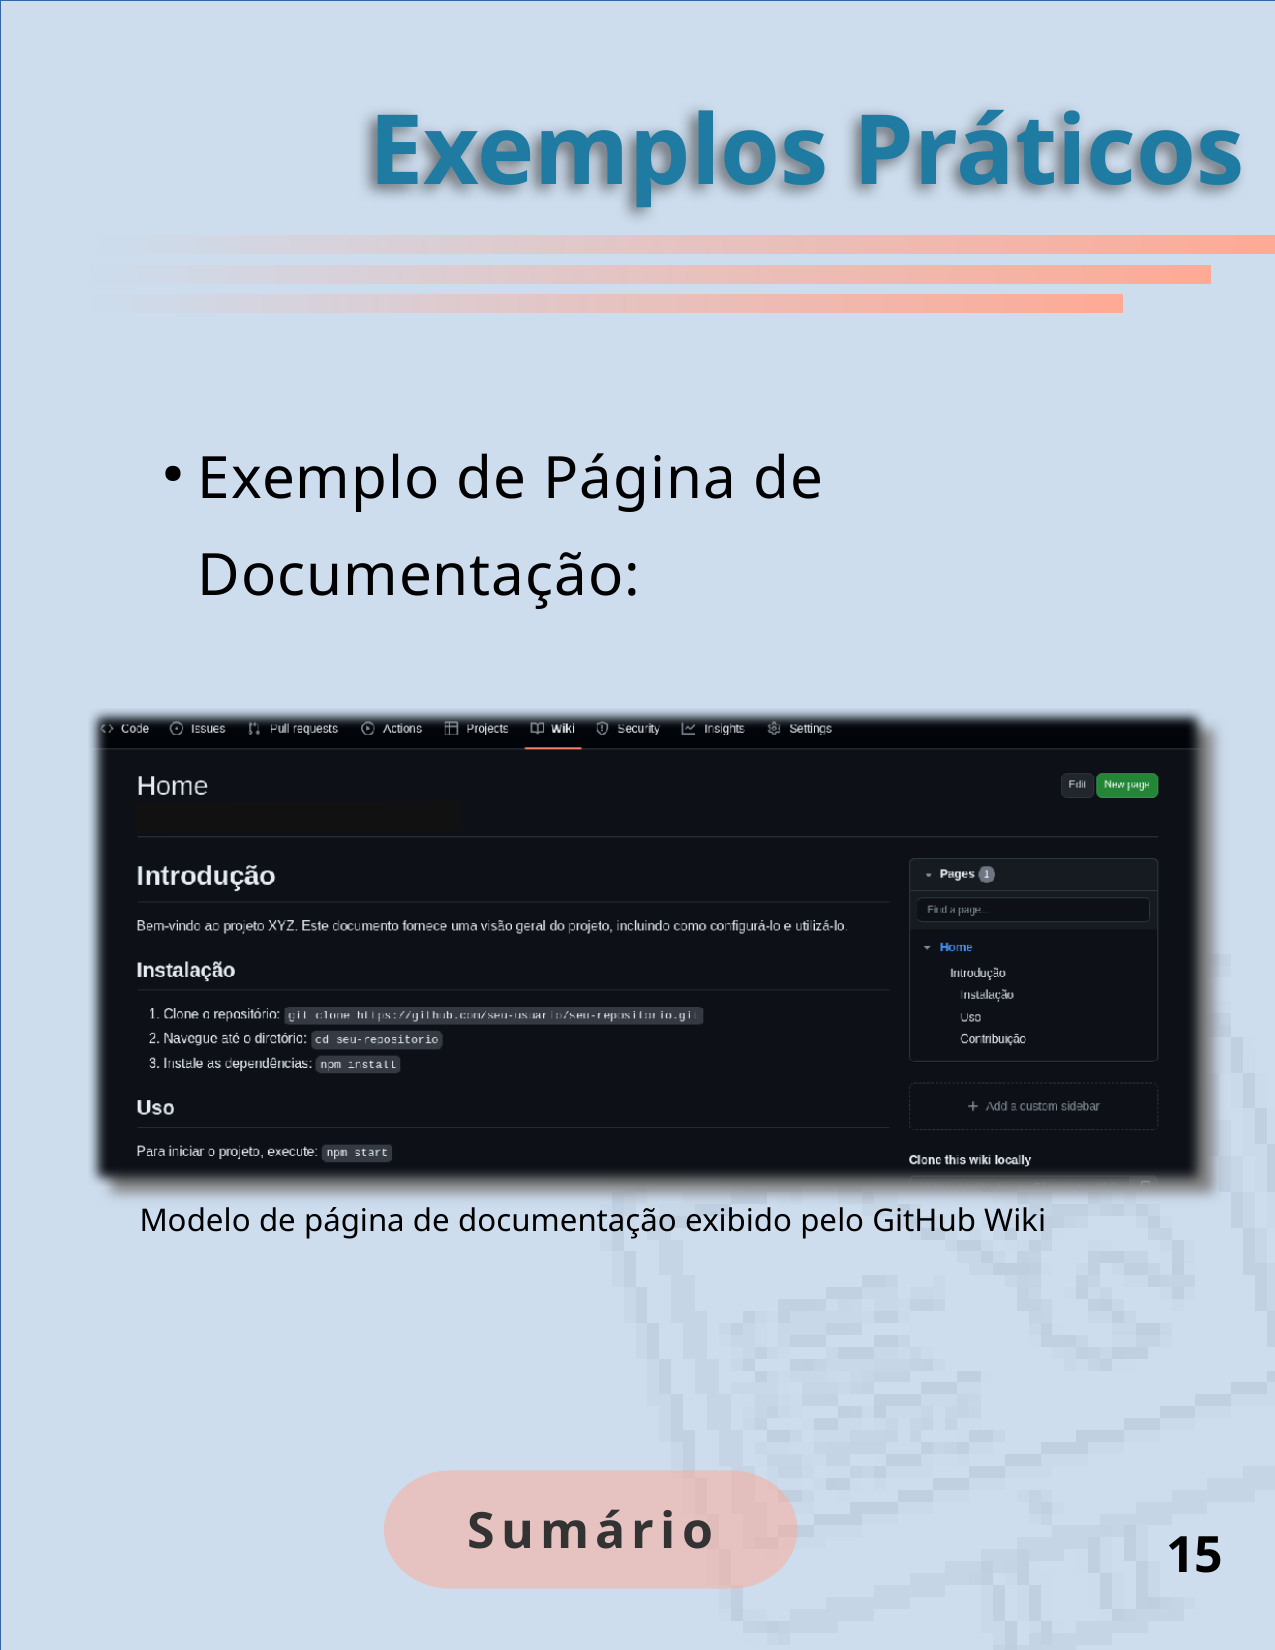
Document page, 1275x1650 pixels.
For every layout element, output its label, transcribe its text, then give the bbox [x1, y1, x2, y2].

text_box Sumário [383, 1470, 798, 1589]
text_box Exemplo de Página de Documentação: [147, 428, 1211, 939]
text_box Exemplos Práticos [354, 59, 1262, 221]
text_box Modelo de página de documentação exibido pelo GitHub Wiki [124, 1191, 1122, 1238]
text_box [0, 0, 1275, 1650]
text_box 15 [1151, 1511, 1241, 1577]
picture [88, 708, 1208, 1186]
